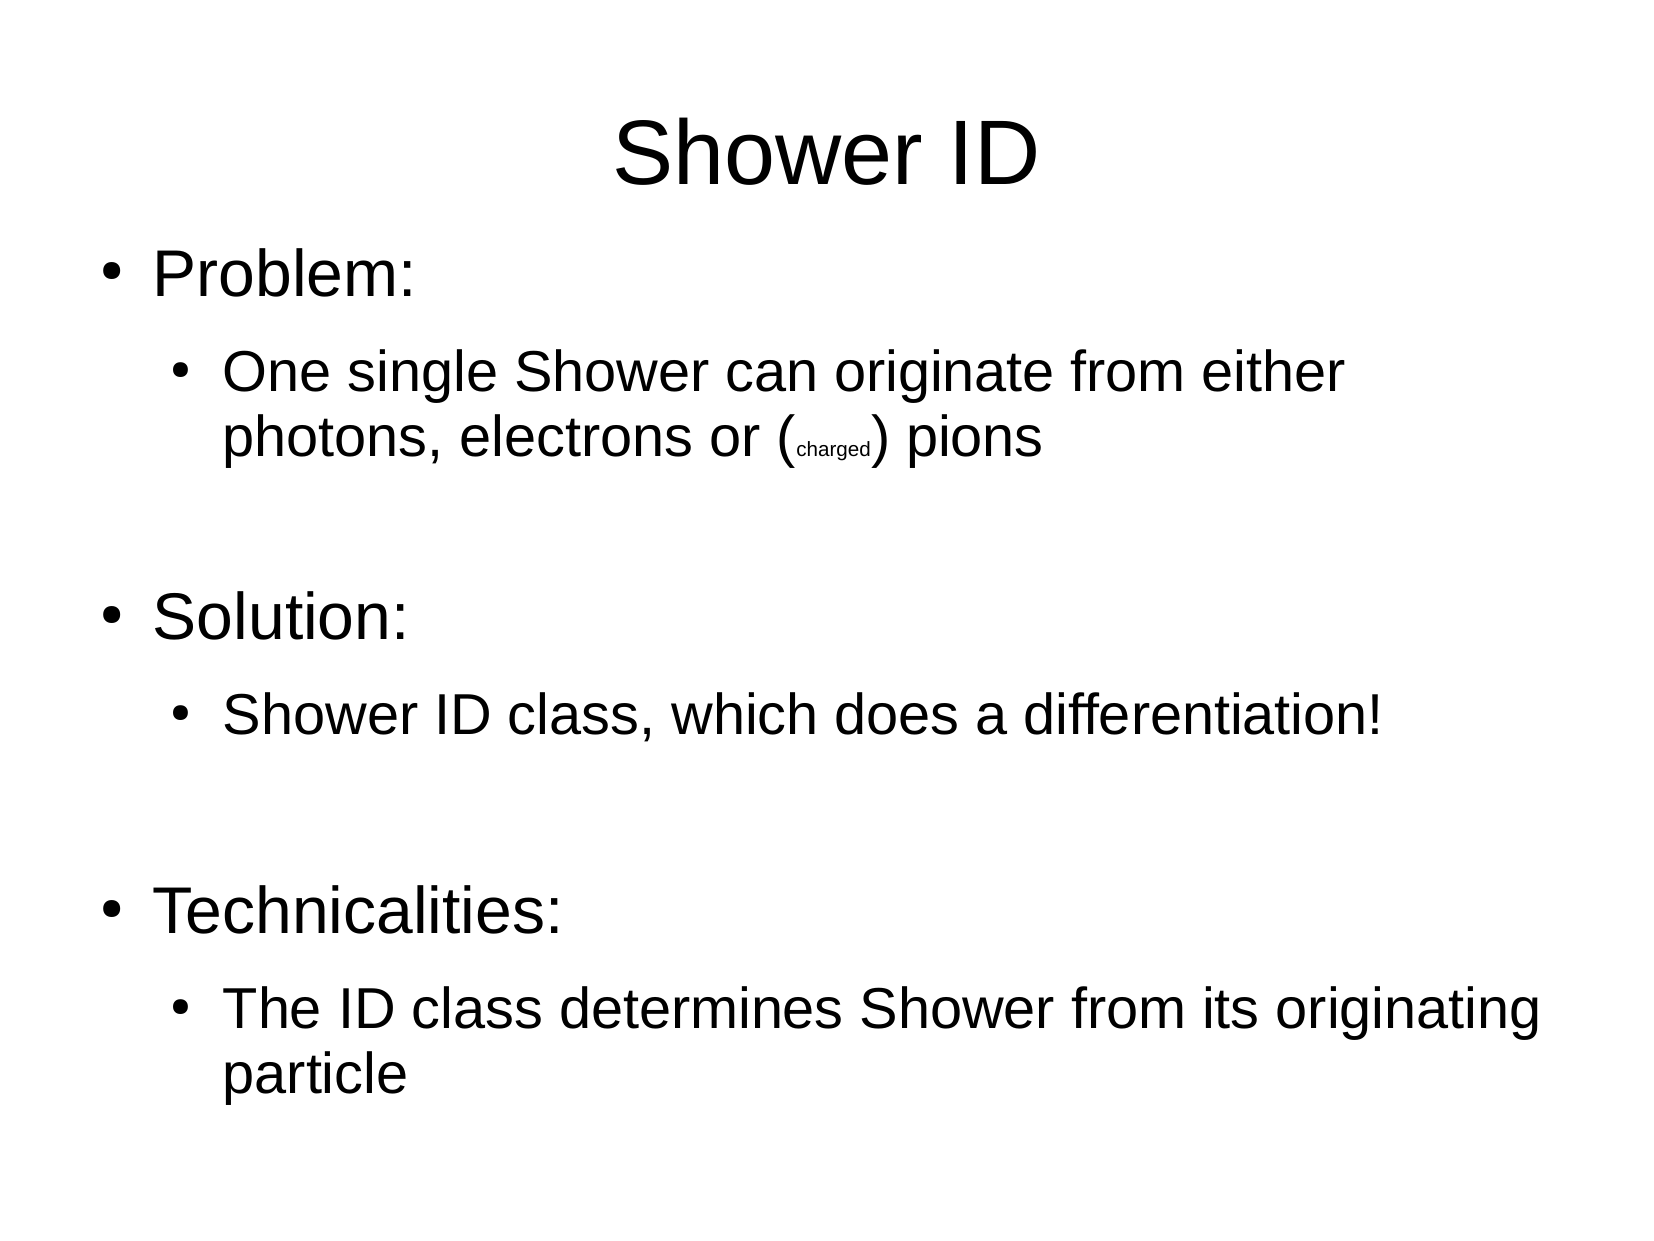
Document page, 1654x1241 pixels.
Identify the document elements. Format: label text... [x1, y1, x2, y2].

list Problem: One single Shower can originate from either photons, electrons or (charged) pions Solution: Shower ID class, which does a differentiation! Technicalities: The ID class determines Shower from its originating particle [82, 236, 1571, 1109]
title Shower ID [82, 49, 1571, 236]
